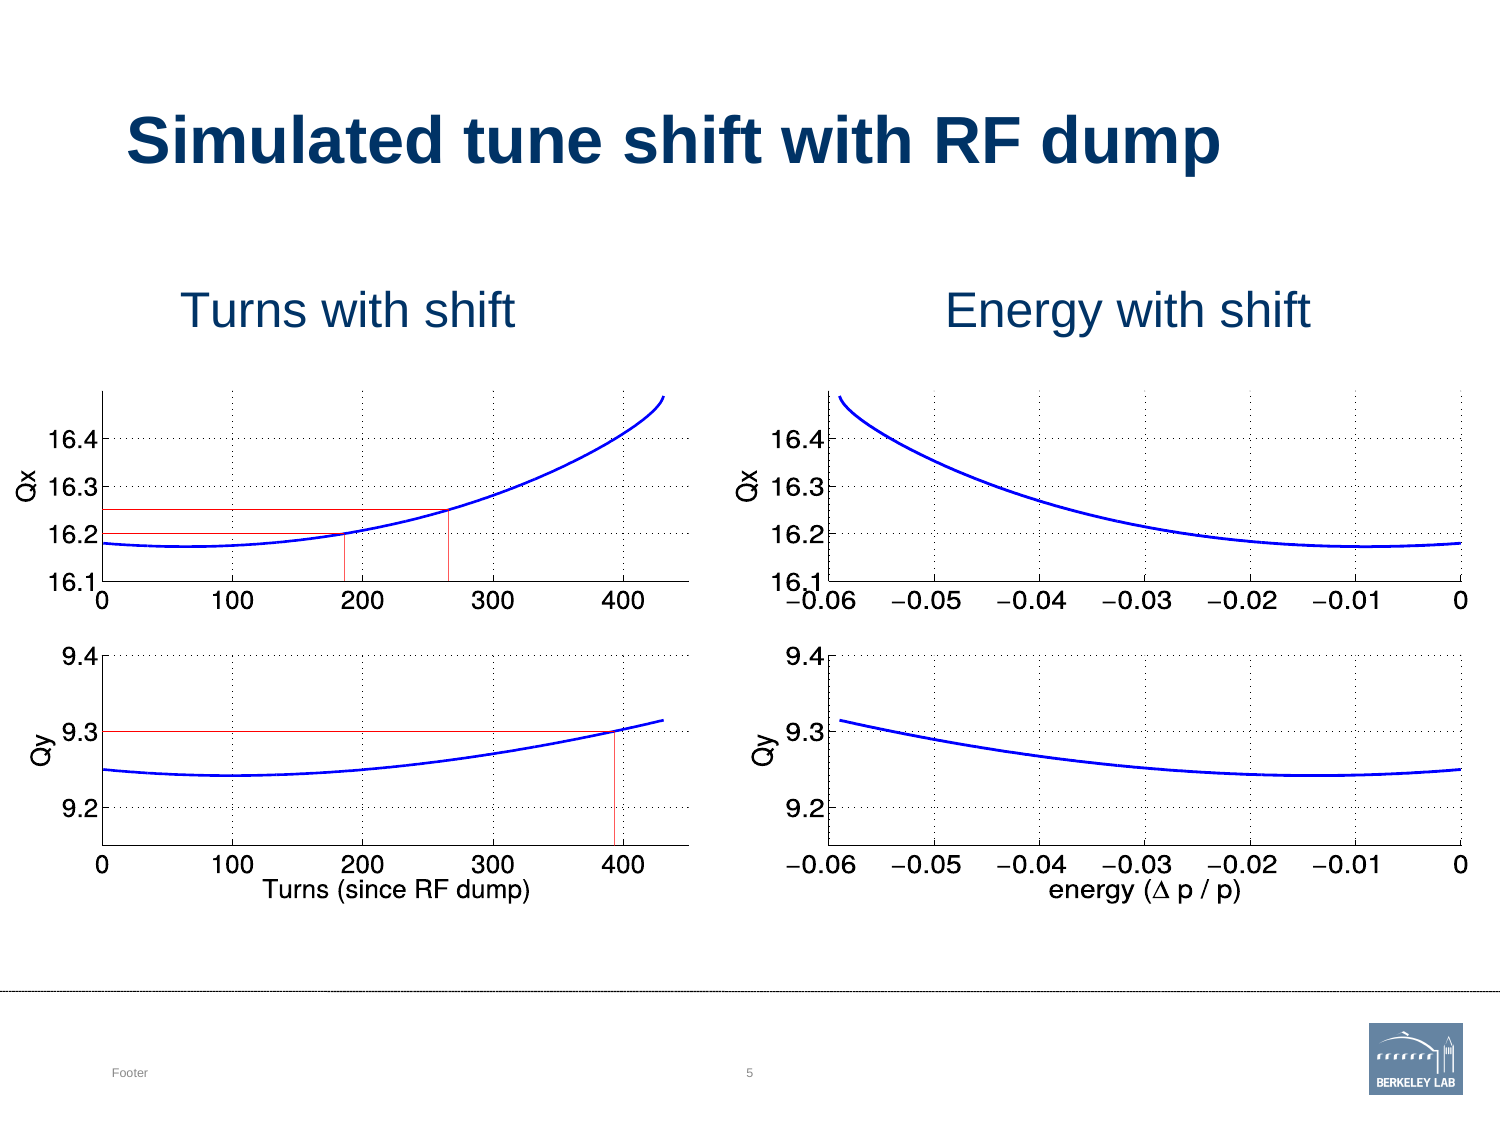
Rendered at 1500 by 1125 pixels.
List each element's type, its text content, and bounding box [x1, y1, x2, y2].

text_box <number> [575, 1042, 926, 1103]
picture [1369, 1023, 1463, 1095]
picture [15, 389, 691, 916]
title Simulated tune shift with RF dump [111, 42, 1389, 231]
text_box Footer [97, 1042, 573, 1103]
text_box Turns with shift [165, 270, 631, 345]
picture [735, 389, 1469, 916]
text_box Energy with shift [930, 270, 1486, 345]
